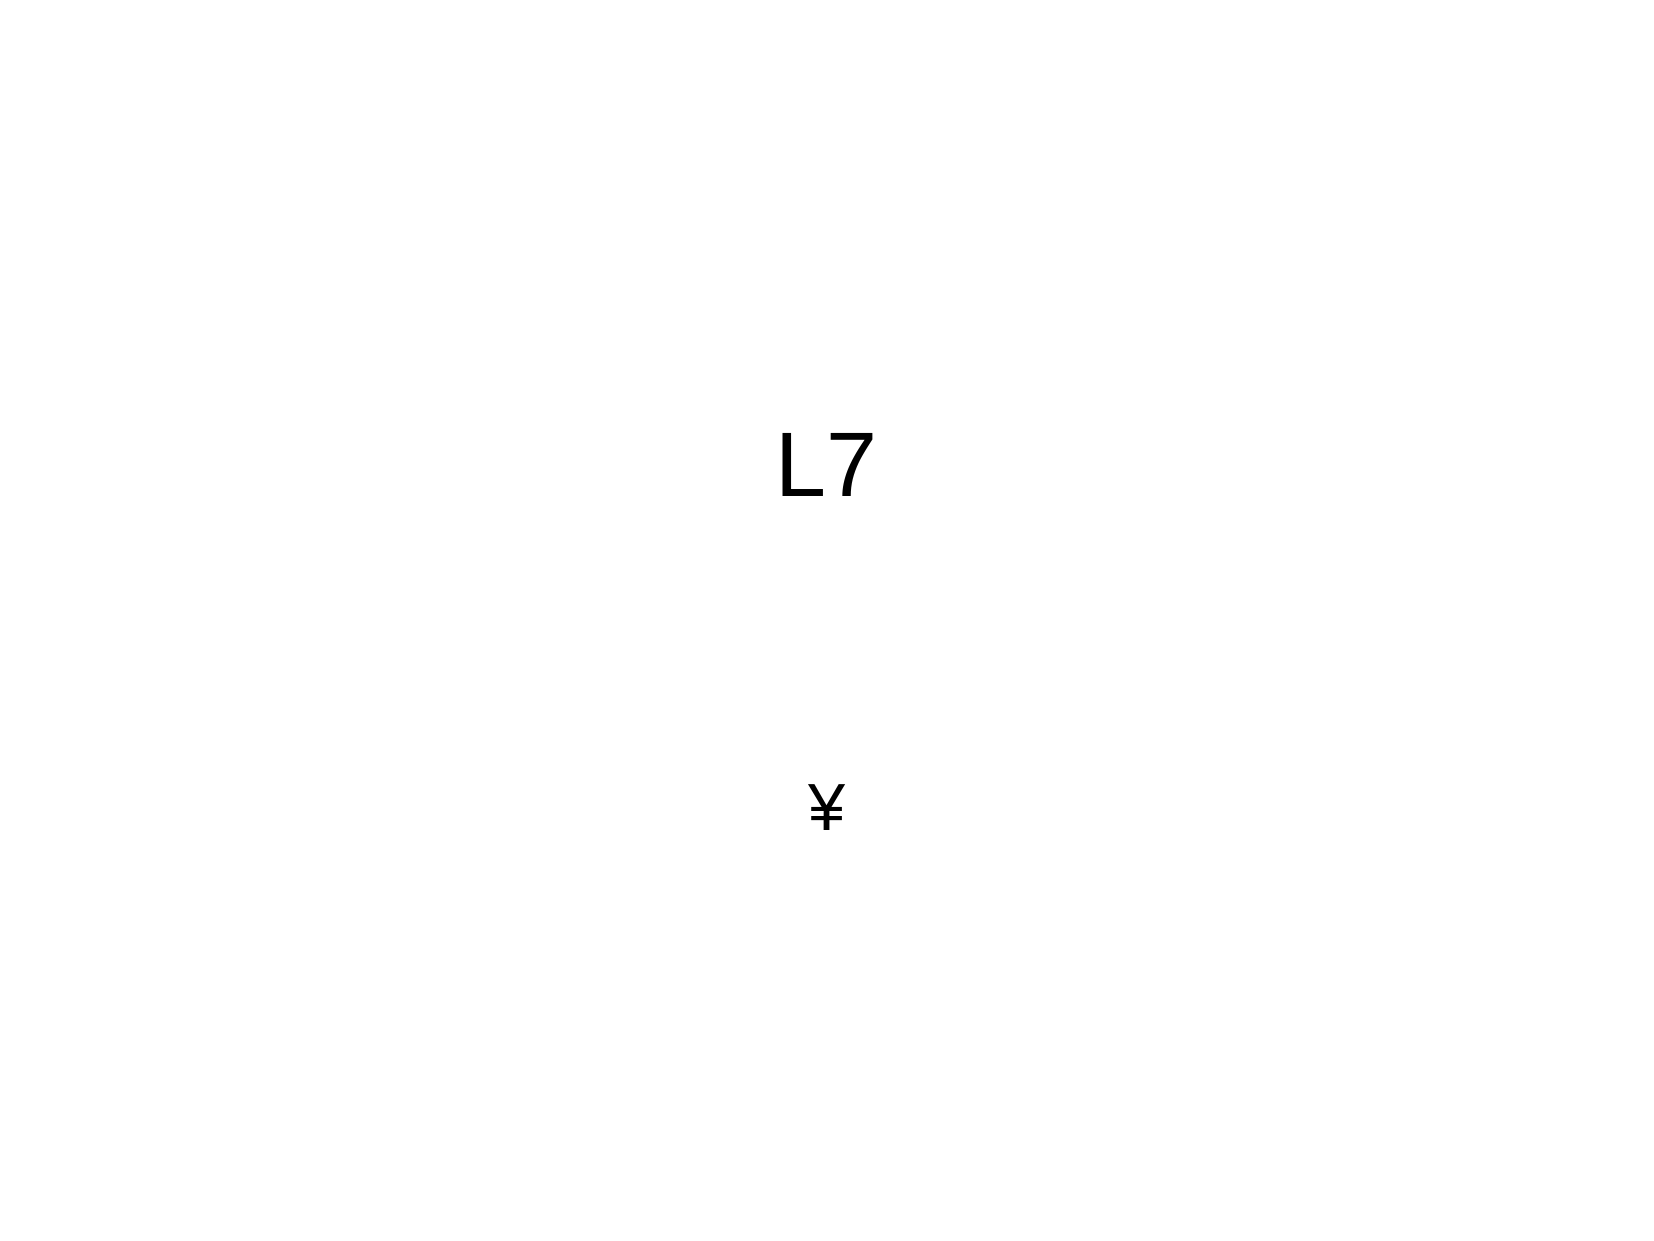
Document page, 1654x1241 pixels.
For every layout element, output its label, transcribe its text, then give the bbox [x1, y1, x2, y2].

title L7 [122, 339, 1531, 590]
subtitle ¥ [247, 656, 1407, 958]
